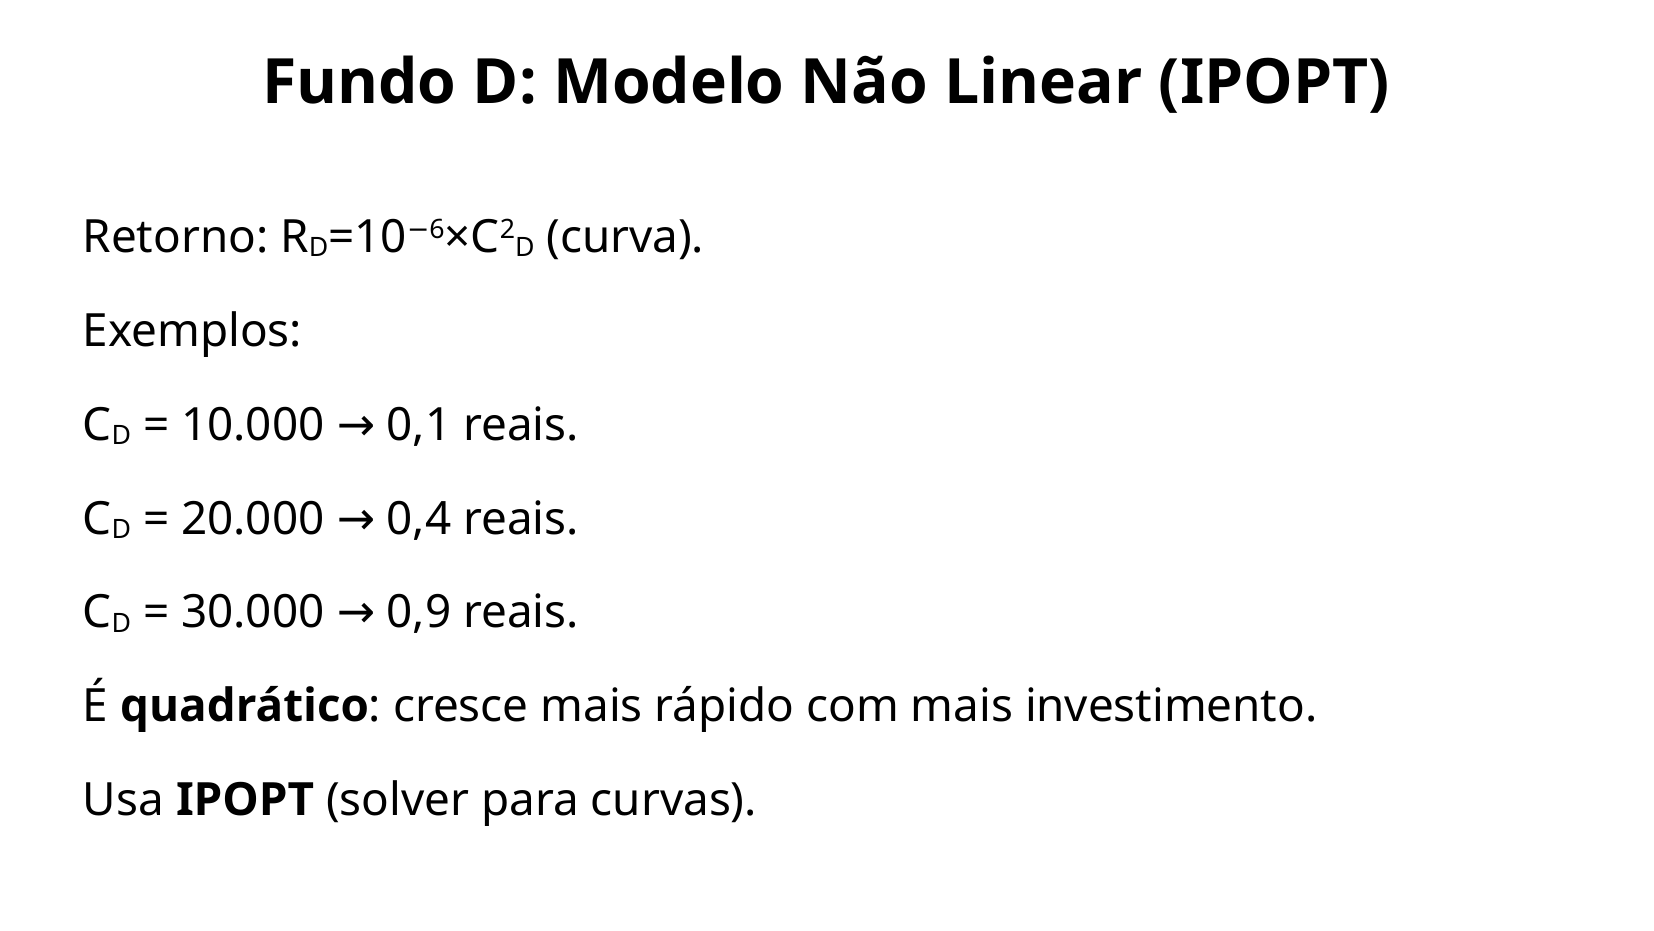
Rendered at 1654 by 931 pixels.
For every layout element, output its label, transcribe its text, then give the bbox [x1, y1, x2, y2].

subtitle Retorno: RD=10−6×C2D (curva). Exemplos: CD = 10.000 → 0,1 reais. CD = 20.000 → 0,4 reais. CD = 30.000 → 0,9 reais. É quadrático: cresce mais rápido com mais investimento. Usa IPOPT (solver para curvas). [82, 172, 1571, 845]
title Fundo D: Modelo Não Linear (IPOPT) [82, 37, 1571, 172]
